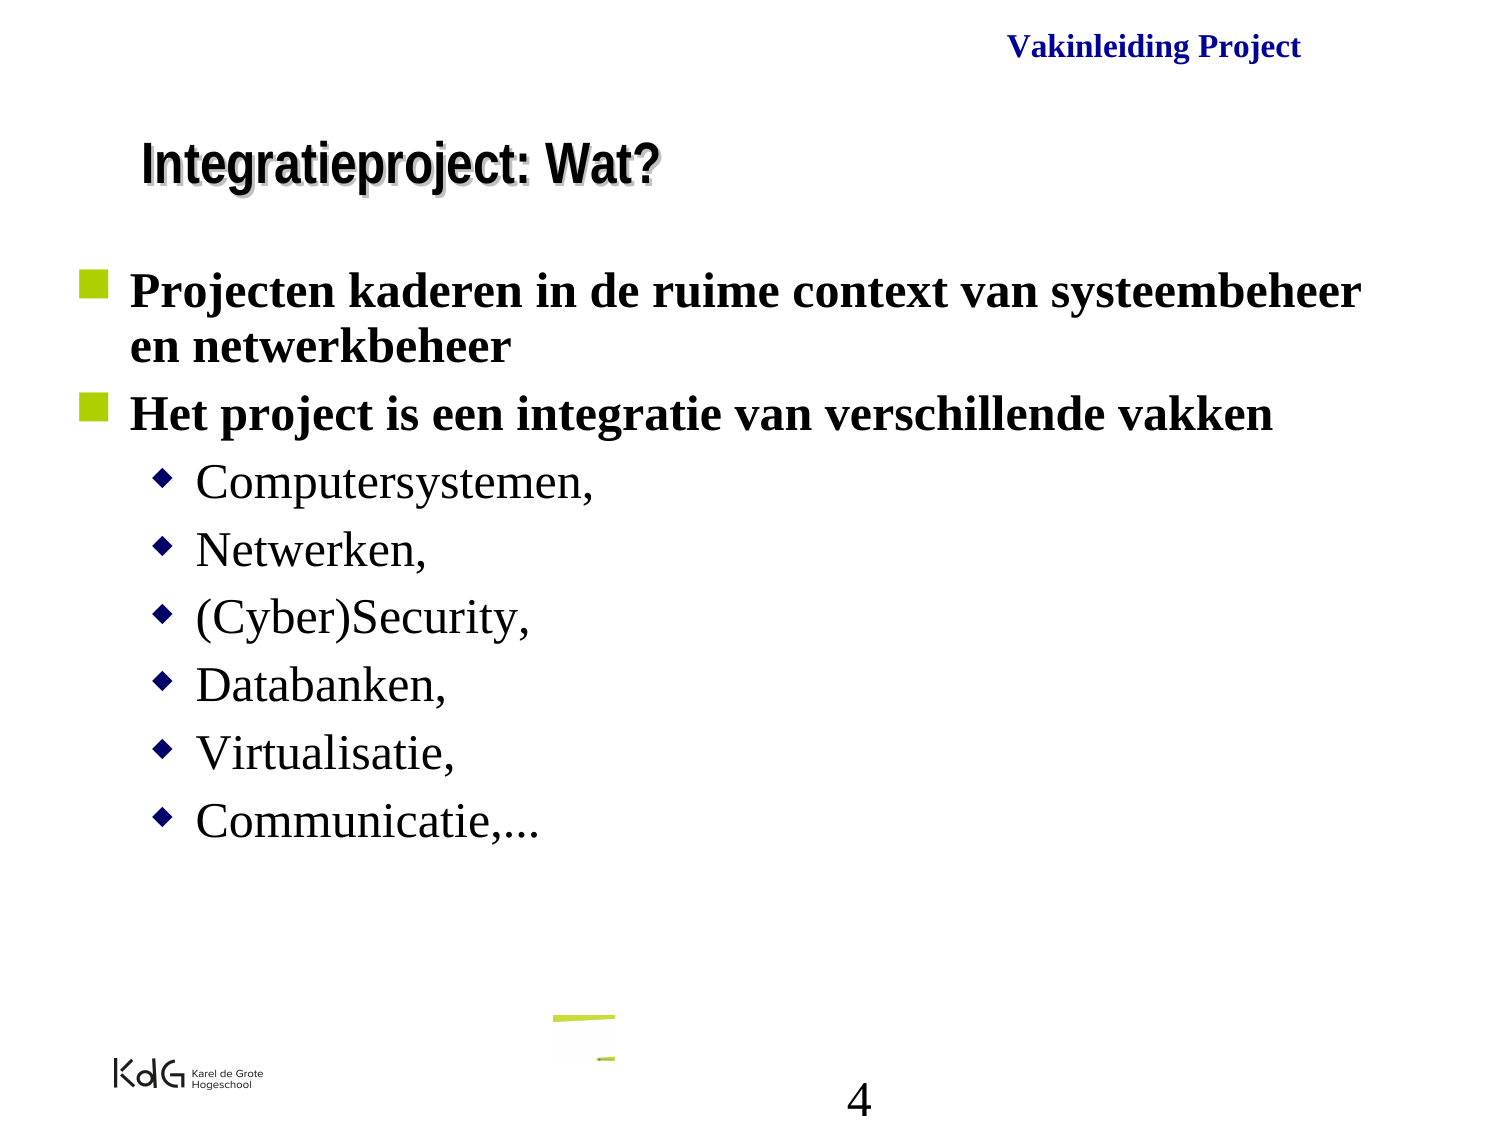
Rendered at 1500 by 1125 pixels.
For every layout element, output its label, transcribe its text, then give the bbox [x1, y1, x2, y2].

picture [114, 1058, 263, 1090]
picture [553, 1015, 615, 1061]
title Integratieproject: Wat? [141, 72, 1447, 253]
list Projecten kaderen in de ruime context van systeembeheer en netwerkbeheer Het project is een integratie van verschillende vakken Computersystemen, Netwerken, (Cyber)Security, Databanken, Virtualisatie, Communicatie,... [75, 263, 1425, 1006]
